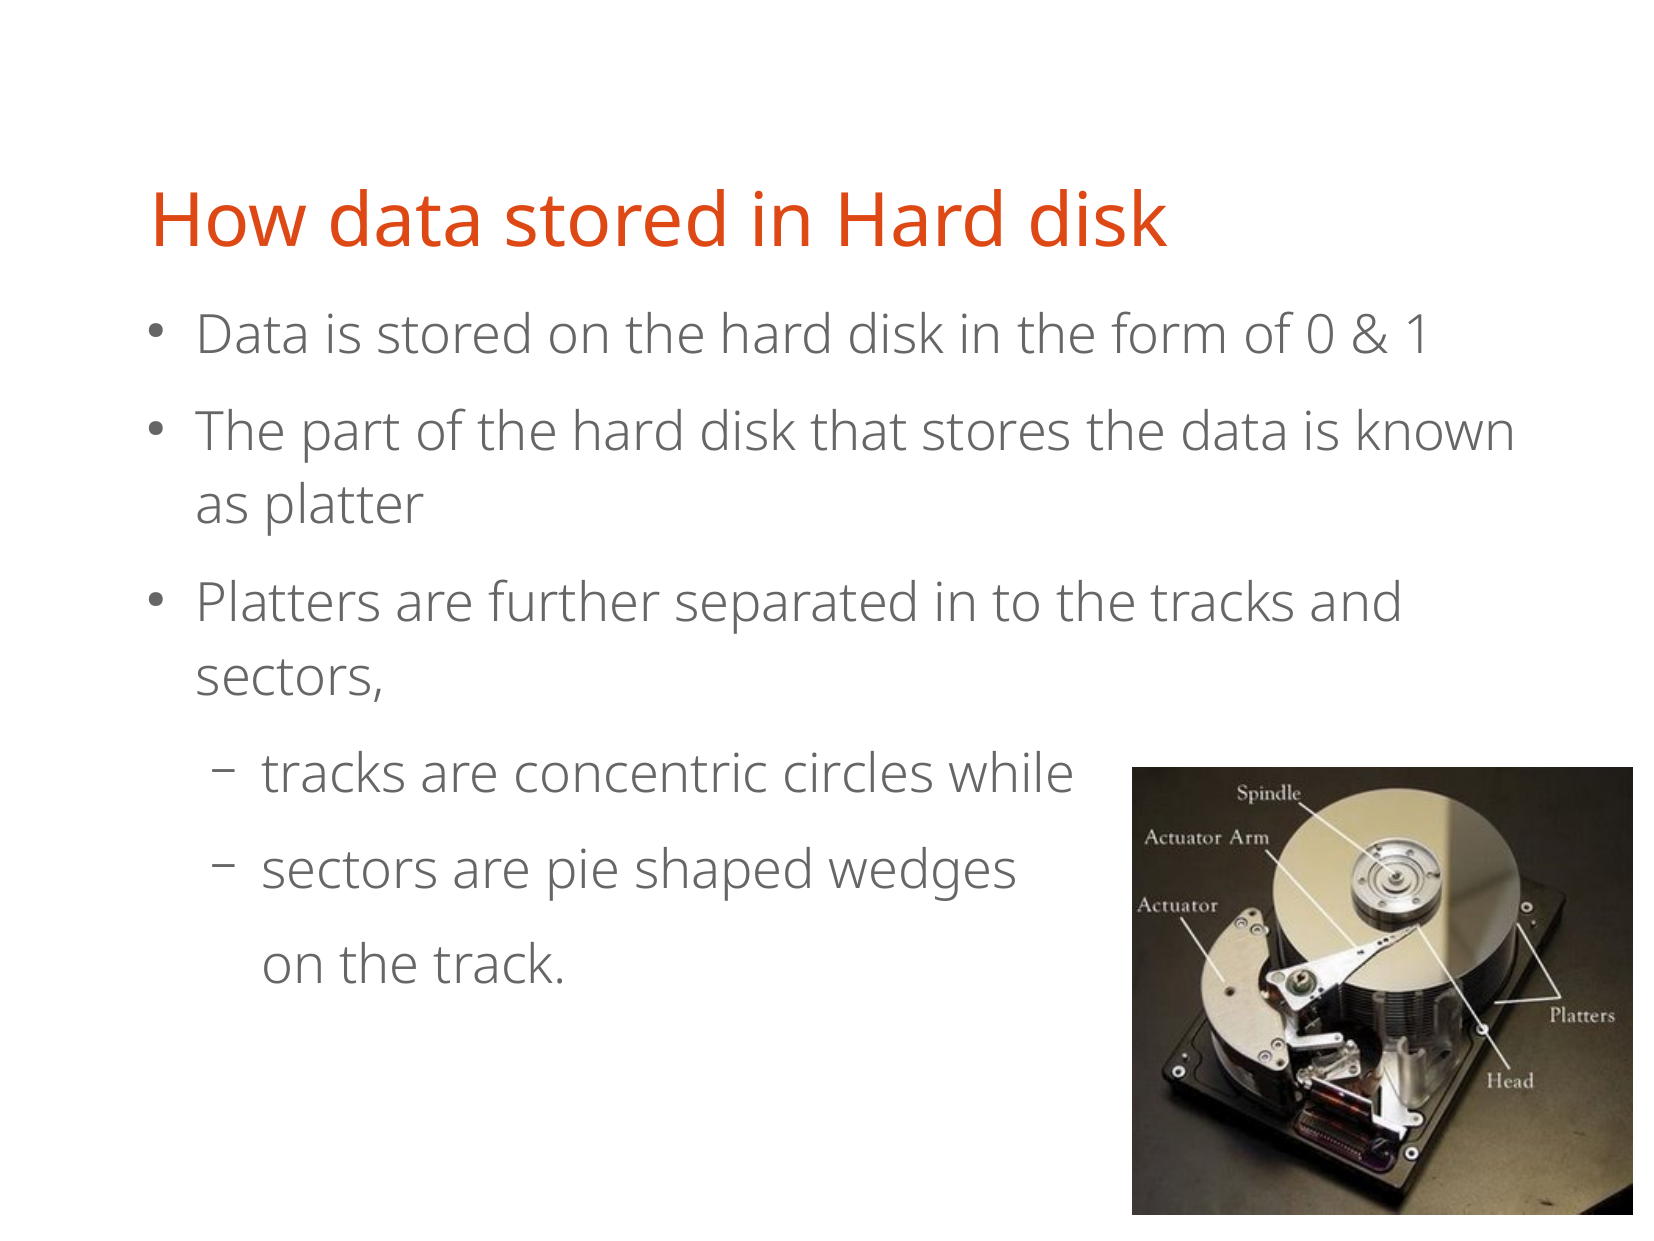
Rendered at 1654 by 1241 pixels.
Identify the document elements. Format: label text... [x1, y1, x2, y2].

list Data is stored on the hard disk in the form of 0 & 1 The part of the hard disk that stores the data is known as platter Platters are further separated in to the tracks and sectors, tracks are concentric circles while sectors are pie shaped wedges on the track. [129, 295, 1518, 1010]
picture [1132, 767, 1633, 1215]
title How data stored in Hard disk [129, 153, 1518, 281]
